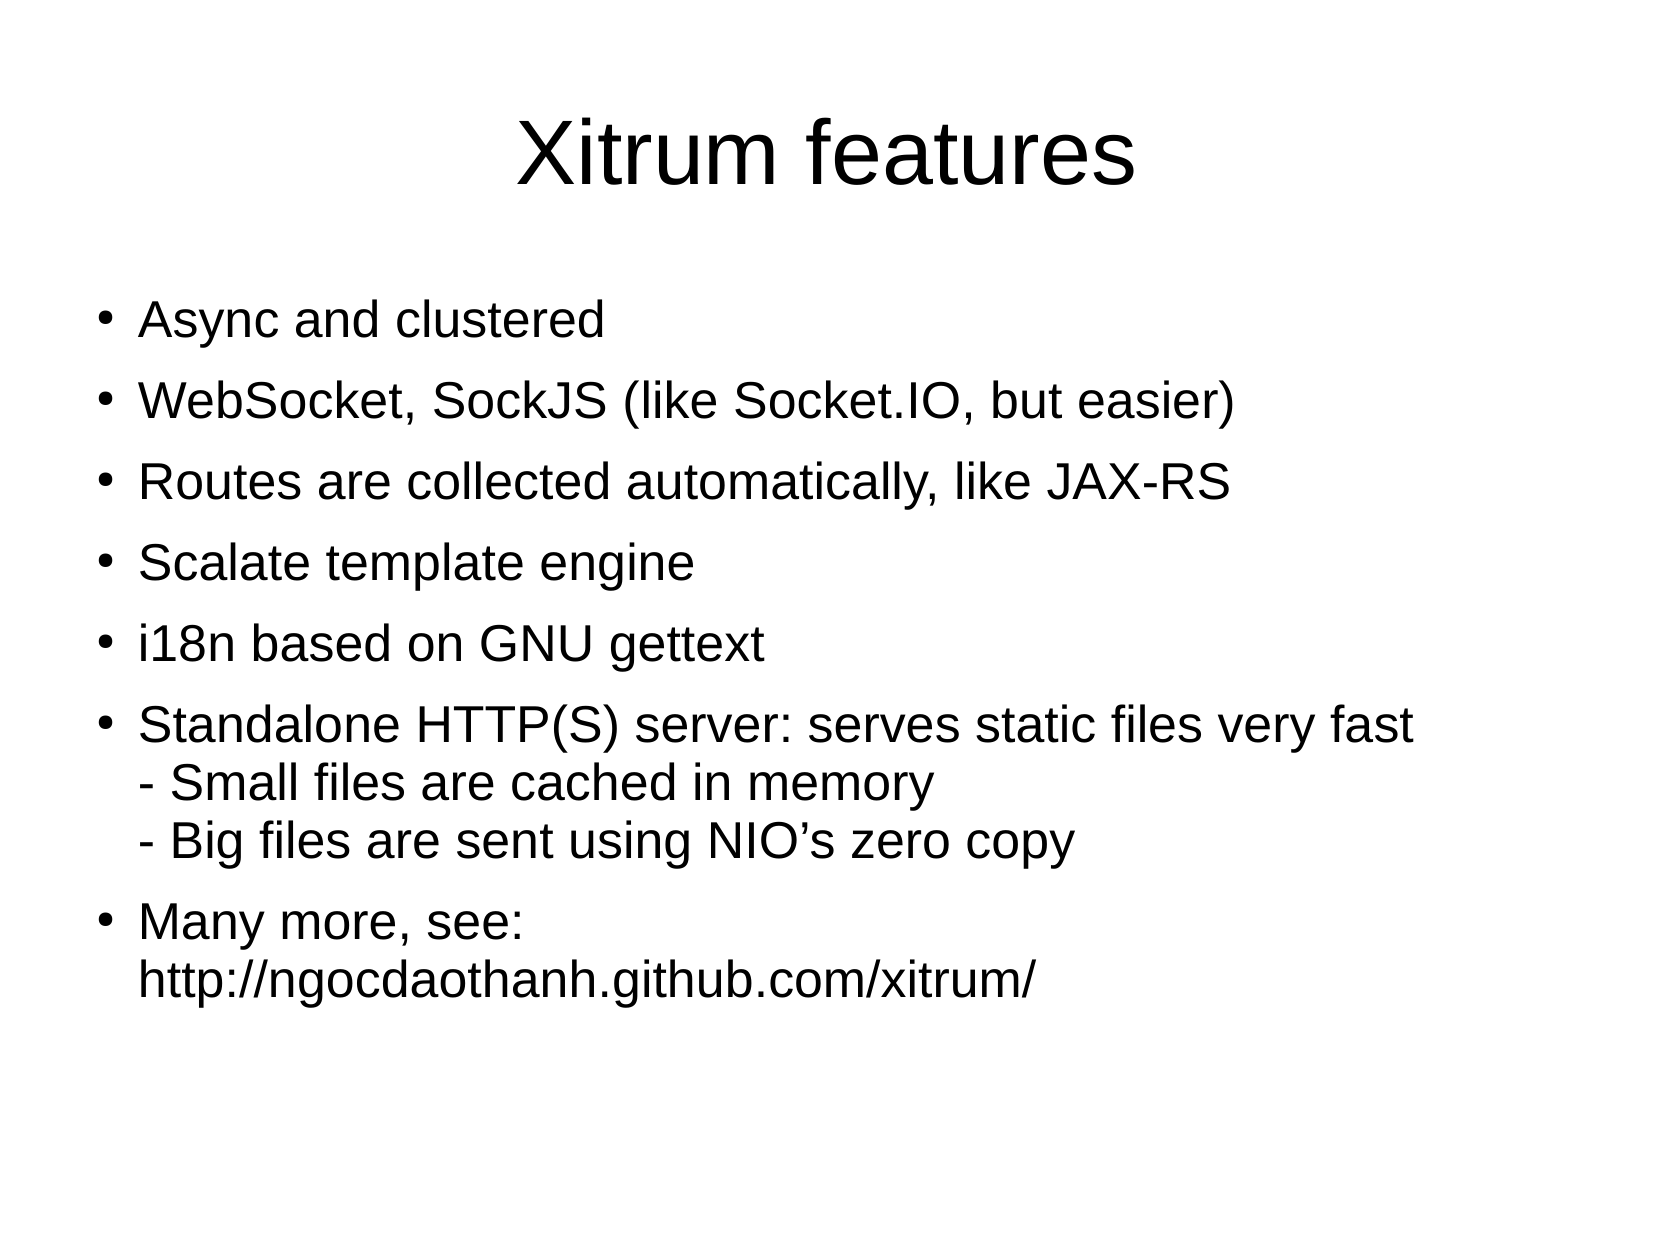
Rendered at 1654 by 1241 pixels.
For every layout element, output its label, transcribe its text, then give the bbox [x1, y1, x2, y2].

title Xitrum features [82, 49, 1571, 257]
list Async and clustered WebSocket, SockJS (like Socket.IO, but easier) Routes are collected automatically, like JAX-RS Scalate template engine i18n based on GNU gettext Standalone HTTP(S) server: serves static files very fast - Small files are cached in memory - Big files are sent using NIO’s zero copy Many more, see: http://ngocdaothanh.github.com/xitrum/ [82, 290, 1538, 1010]
